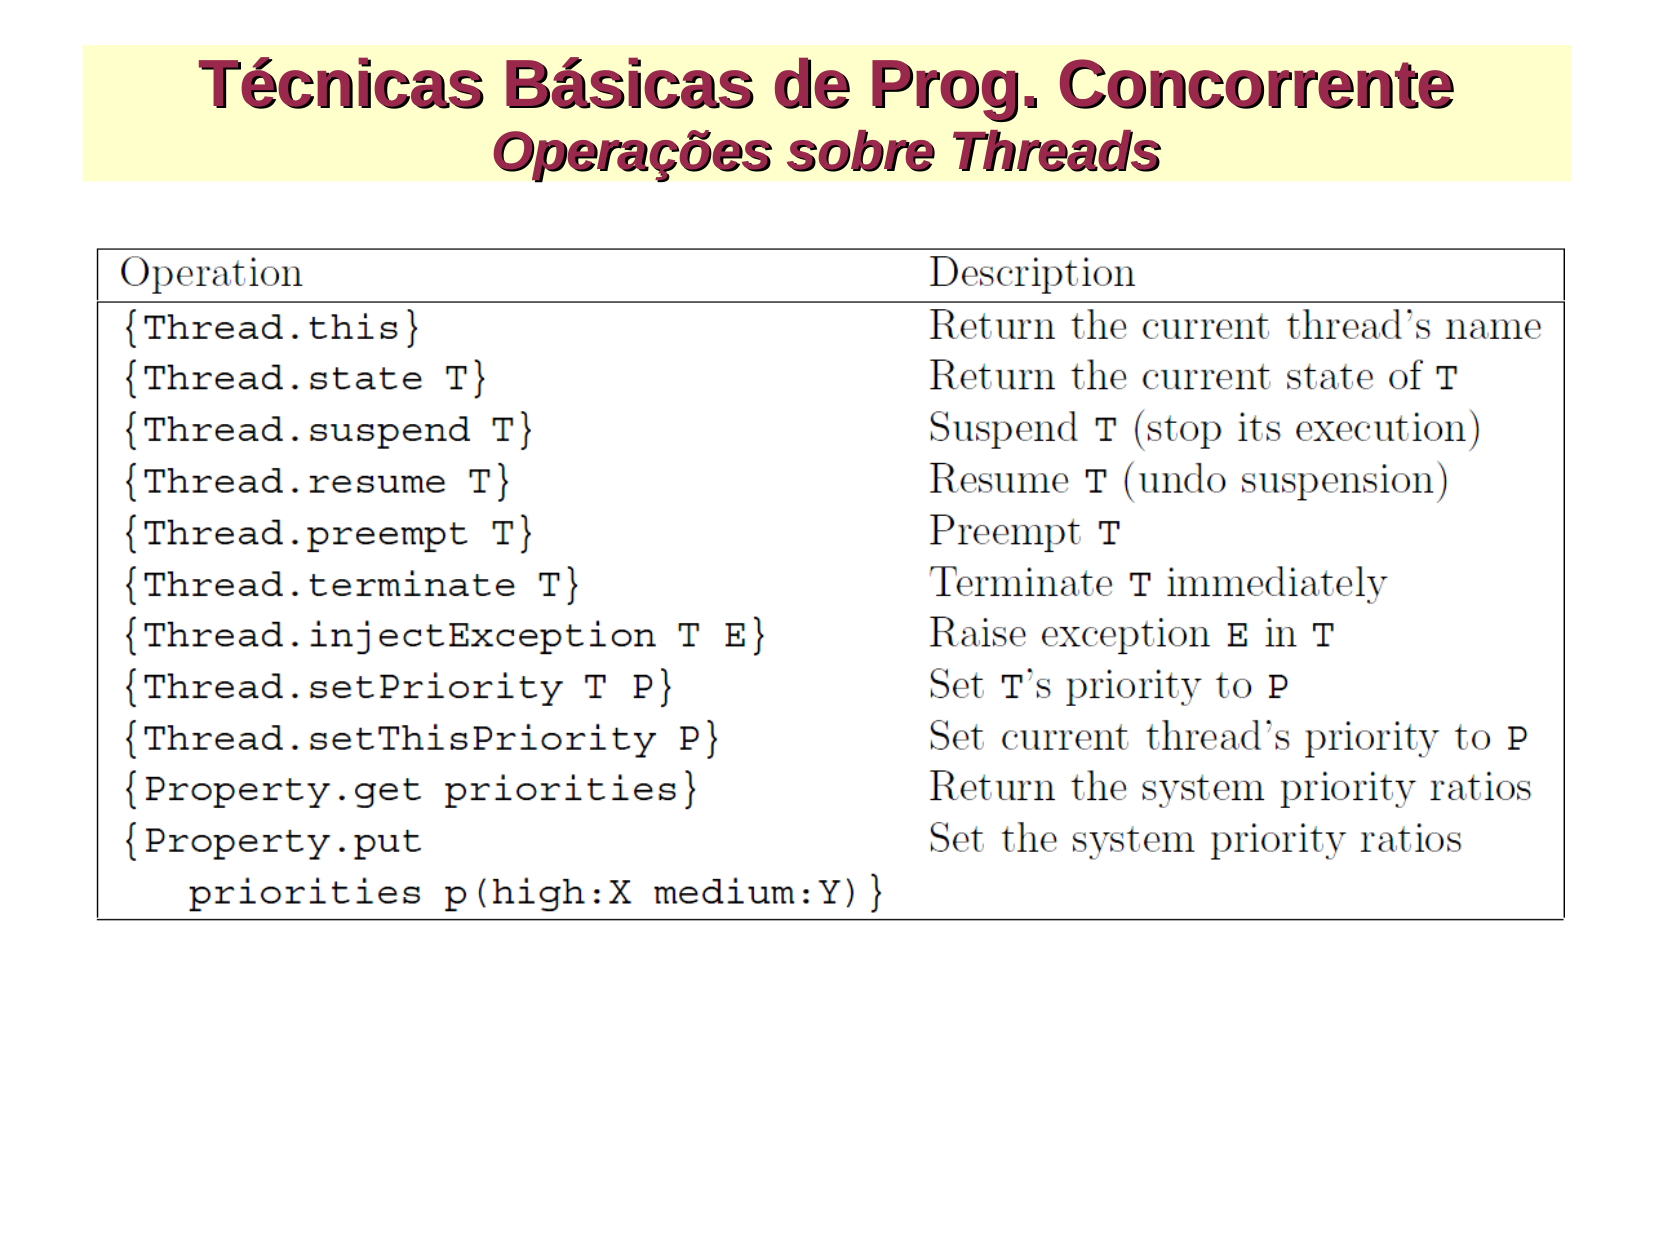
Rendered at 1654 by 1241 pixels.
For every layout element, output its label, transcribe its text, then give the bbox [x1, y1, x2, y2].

picture [88, 246, 1565, 923]
title Técnicas Básicas de Prog. Concorrente Operações sobre Threads [82, 45, 1571, 182]
